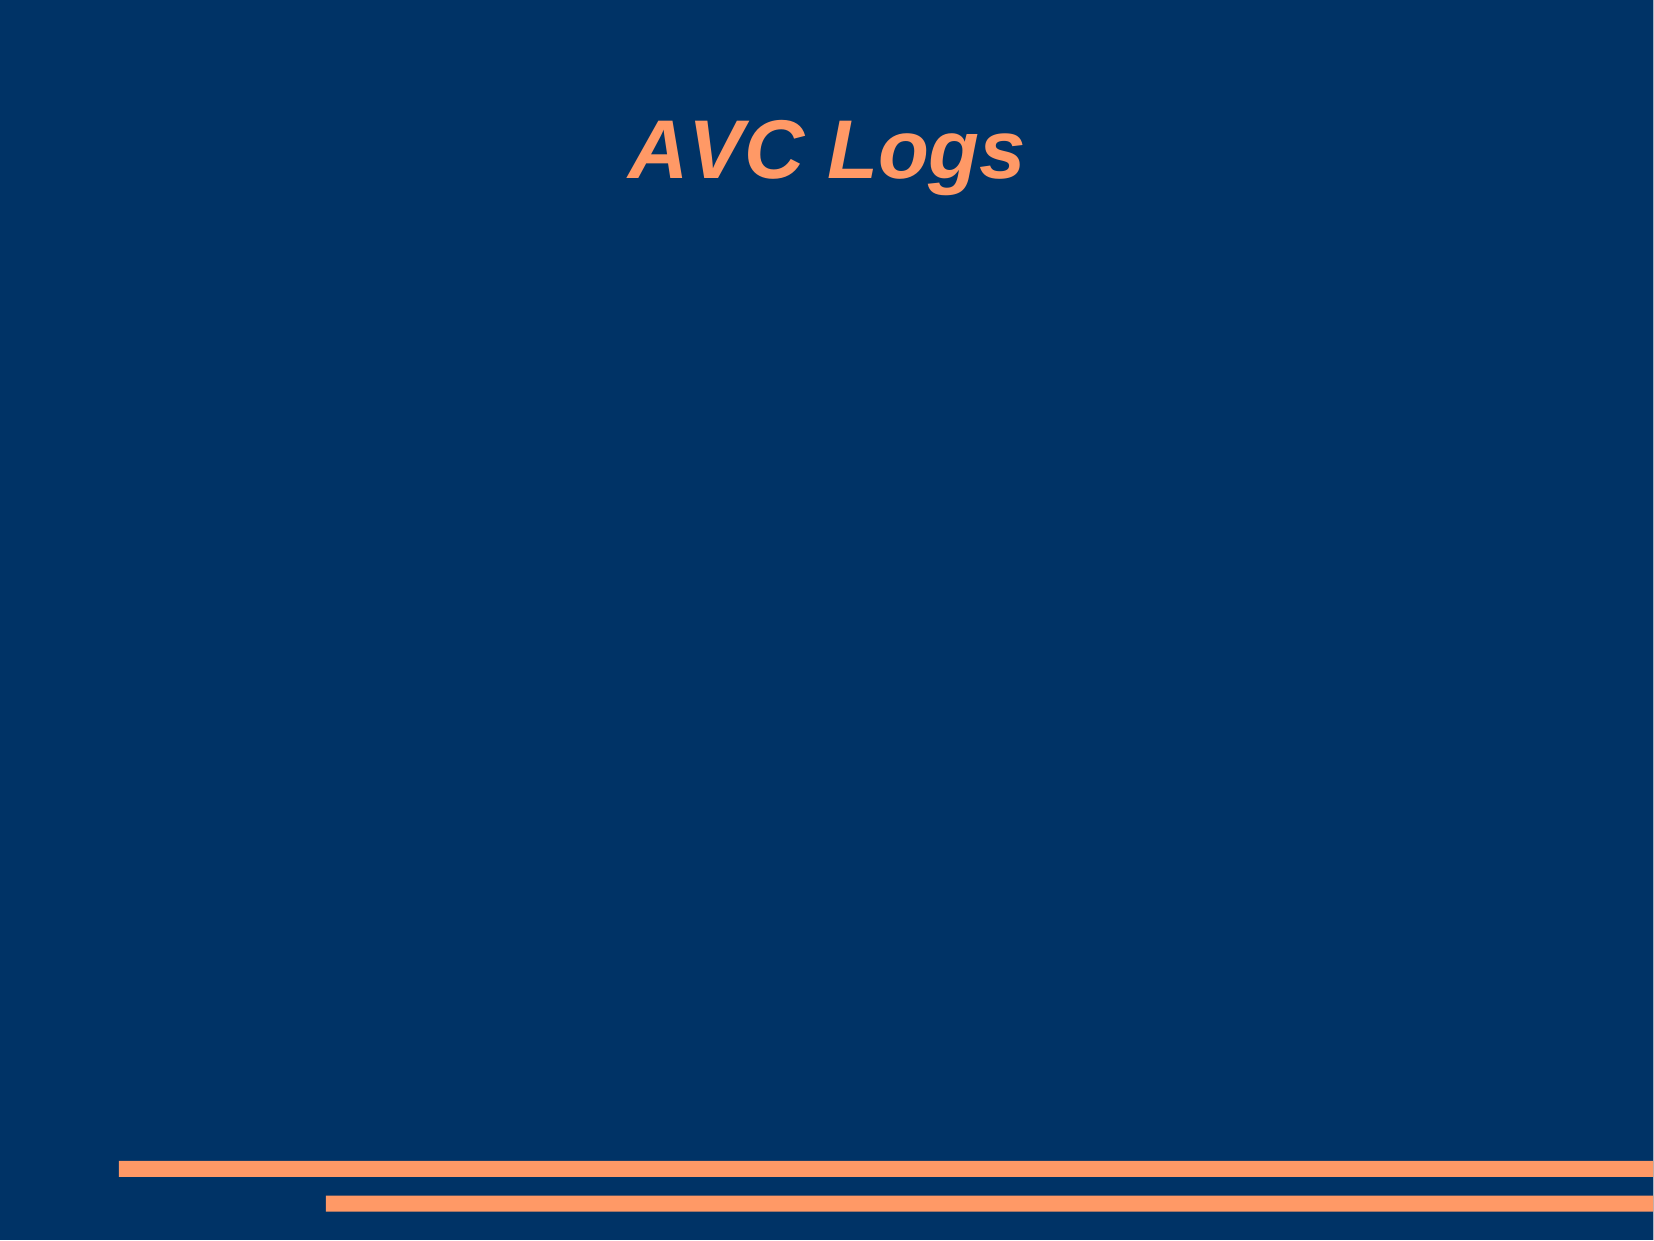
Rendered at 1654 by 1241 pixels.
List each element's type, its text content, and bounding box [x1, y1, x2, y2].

title AVC Logs [121, 53, 1534, 247]
